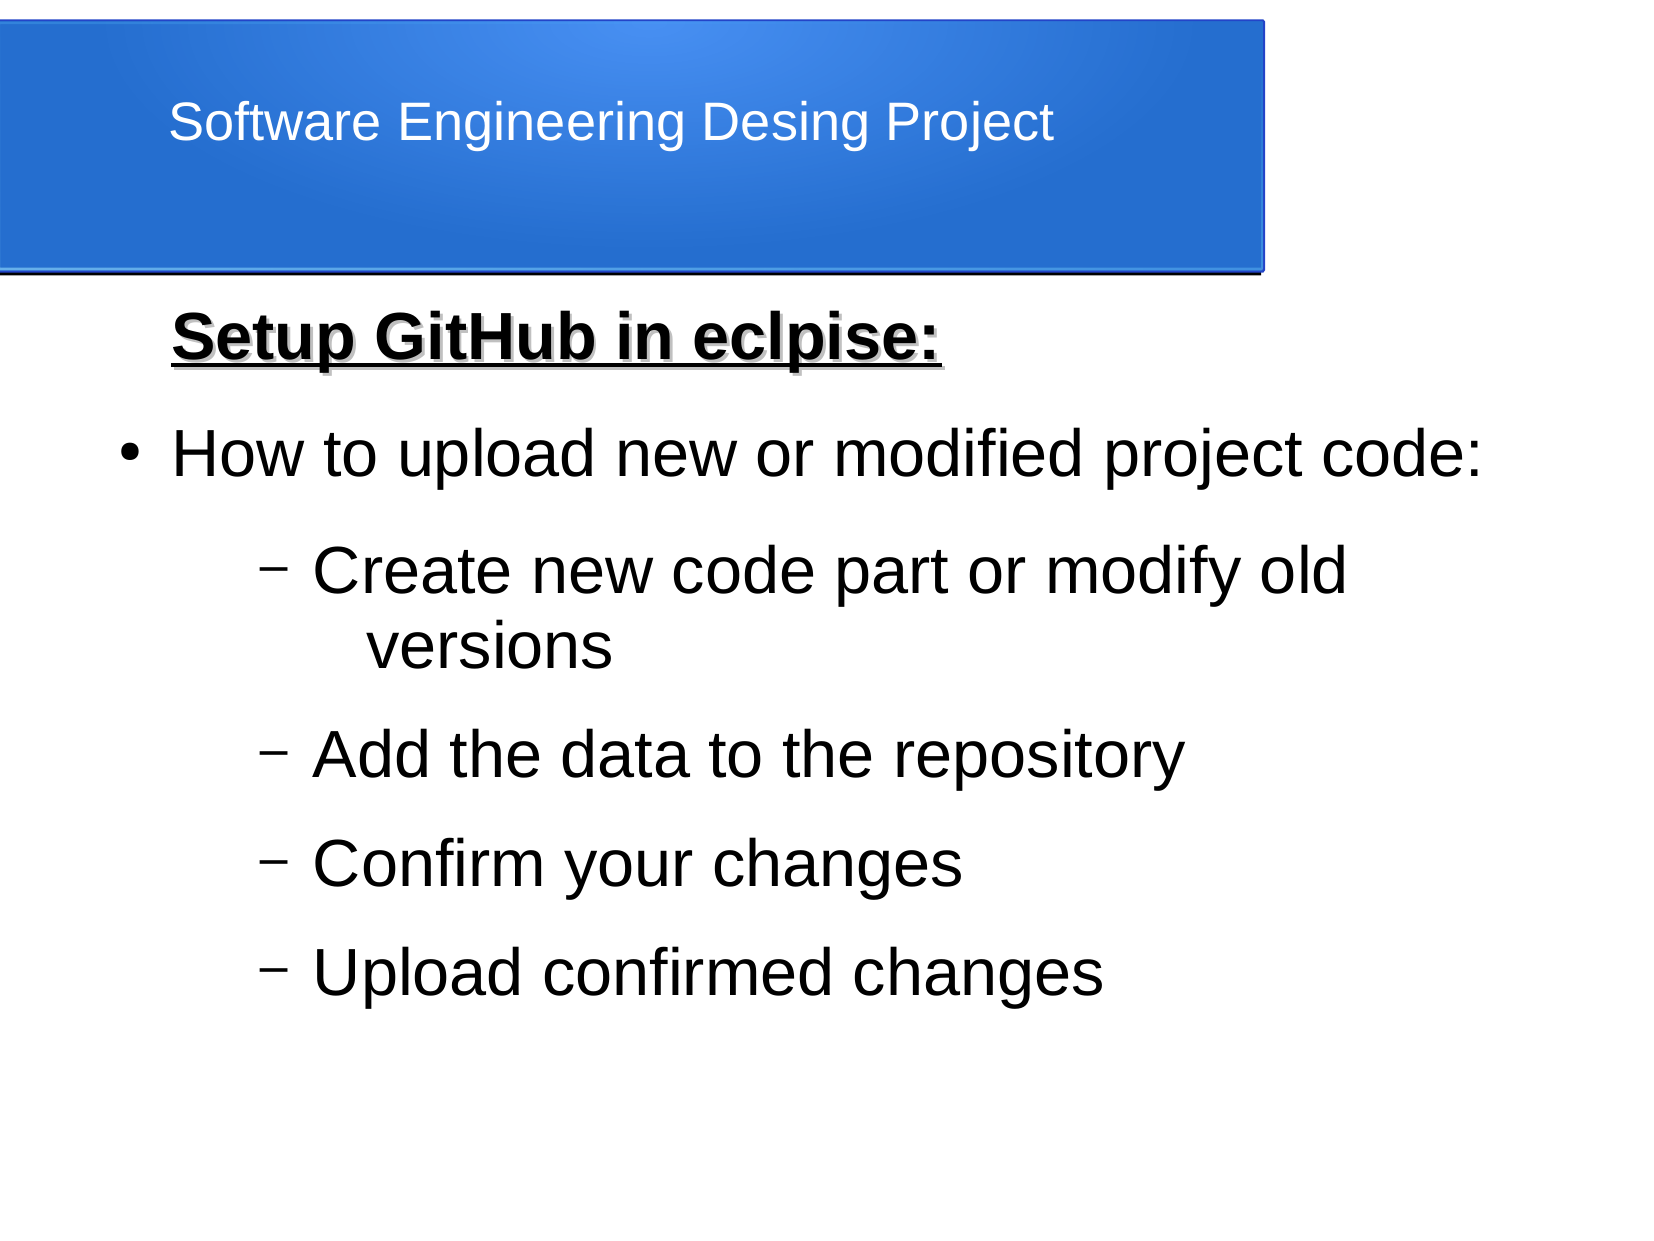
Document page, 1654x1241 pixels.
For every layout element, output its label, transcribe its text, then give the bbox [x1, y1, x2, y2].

text_box Software Engineering Desing Project [153, 83, 1071, 201]
list Setup GitHub in eclpise: How to upload new or modified project code: Create new code part or modify old versions Add the data to the repository Confirm your changes Upload confirmed changes [82, 299, 1571, 1019]
